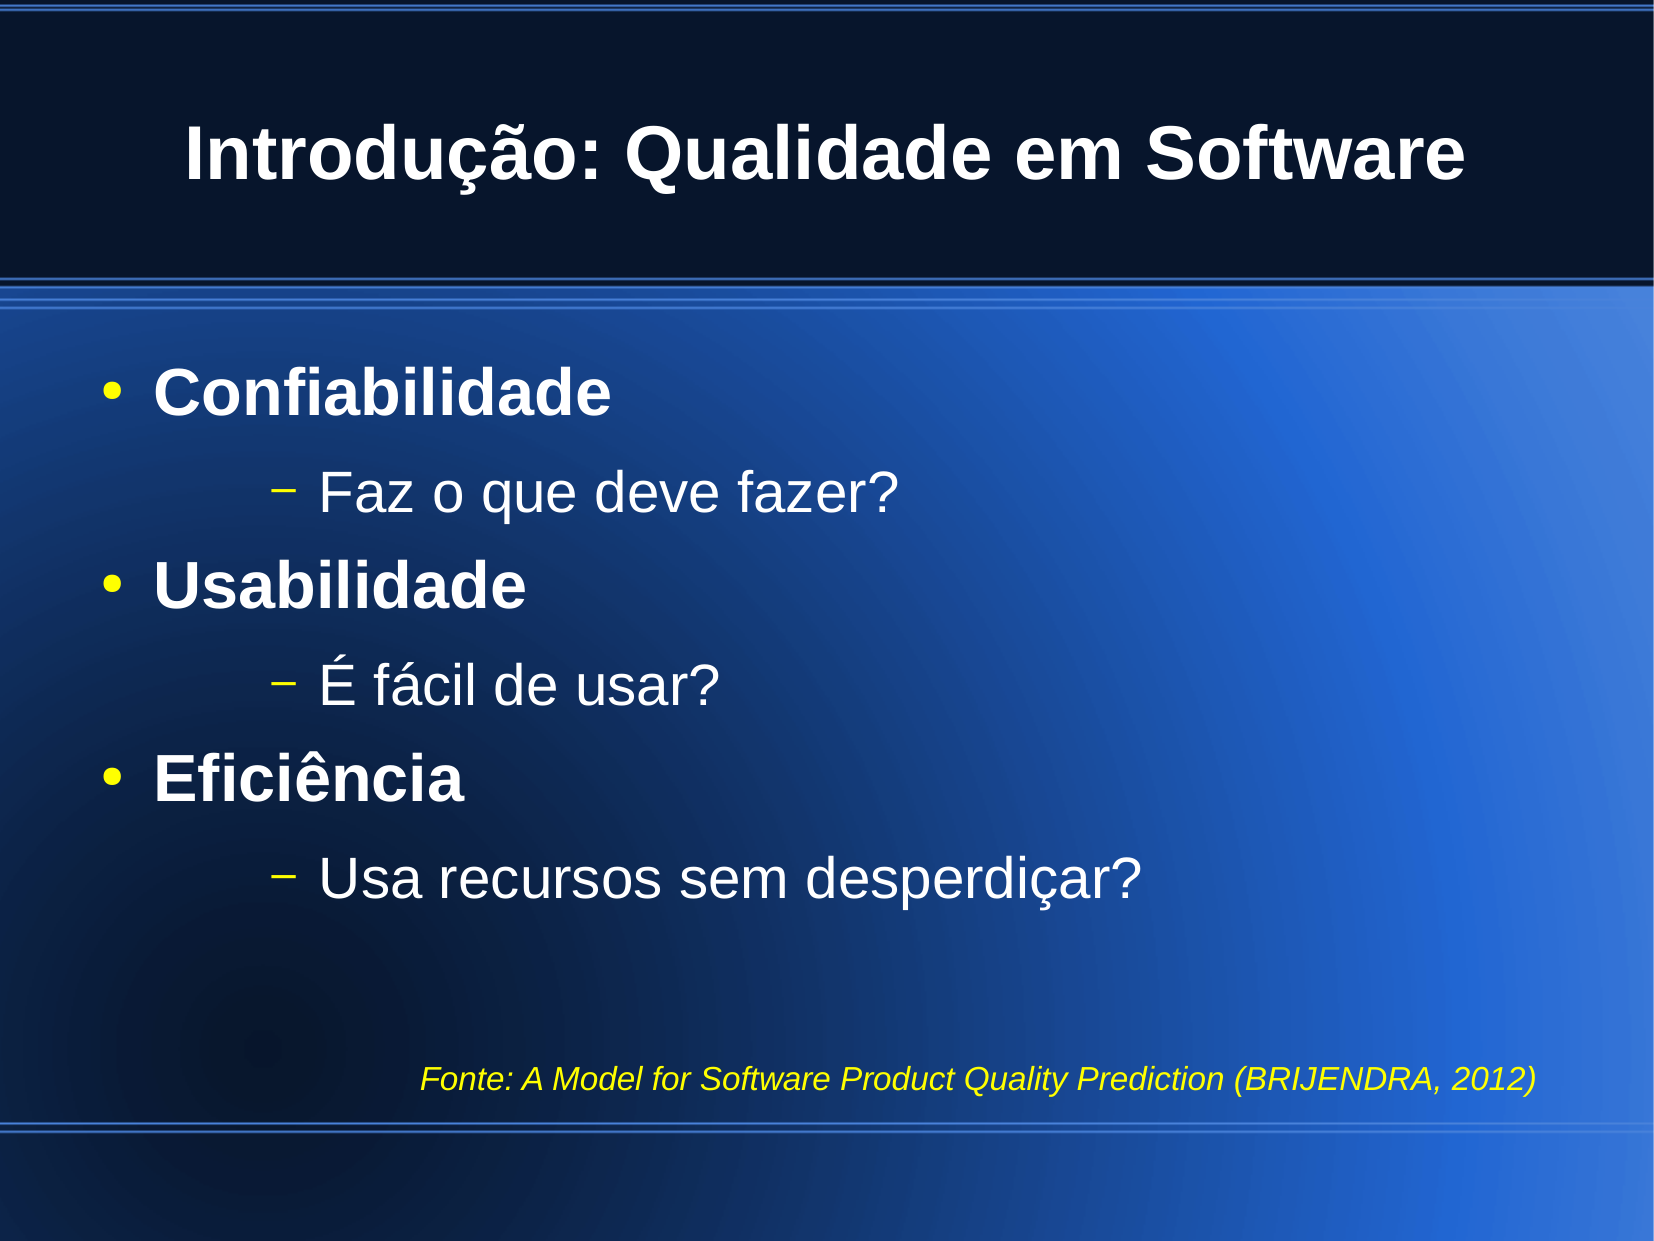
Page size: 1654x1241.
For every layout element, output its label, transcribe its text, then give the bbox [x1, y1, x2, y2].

list Confiabilidade Faz o que deve fazer? Usabilidade É fácil de usar? Eficiência Usa recursos sem desperdiçar? [82, 355, 1571, 1075]
picture [0, 0, 1654, 1241]
title Introdução: Qualidade em Software [82, 49, 1571, 257]
text_box Fonte: A Model for Software Product Quality Prediction (BRIJENDRA, 2012) [405, 1053, 1586, 1106]
